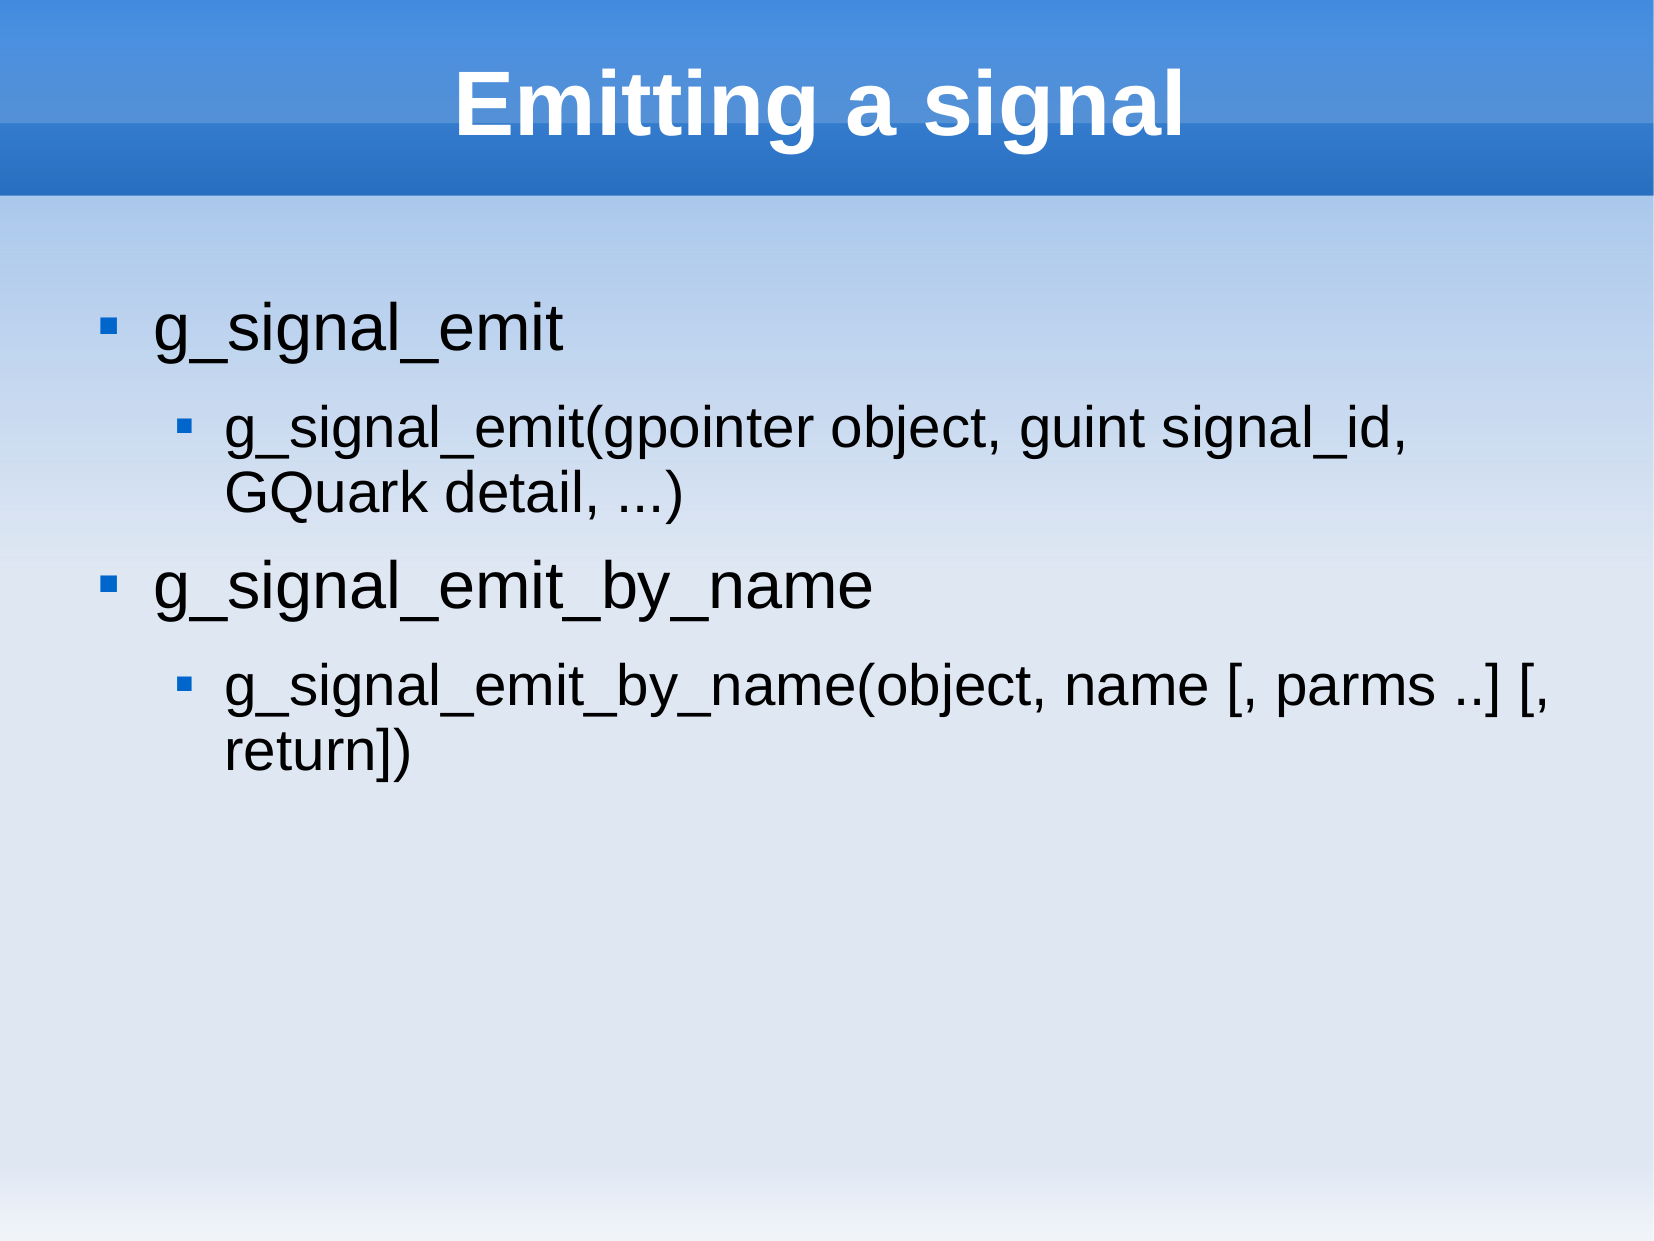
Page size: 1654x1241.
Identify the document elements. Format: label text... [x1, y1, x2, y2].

title Emitting a signal [76, 7, 1565, 200]
picture [0, 0, 1654, 1241]
list g_signal_emit g_signal_emit(gpointer object, guint signal_id, GQuark detail, ...) g_signal_emit_by_name g_signal_emit_by_name(object, name [, parms ..] [, return]) [82, 290, 1571, 1094]
